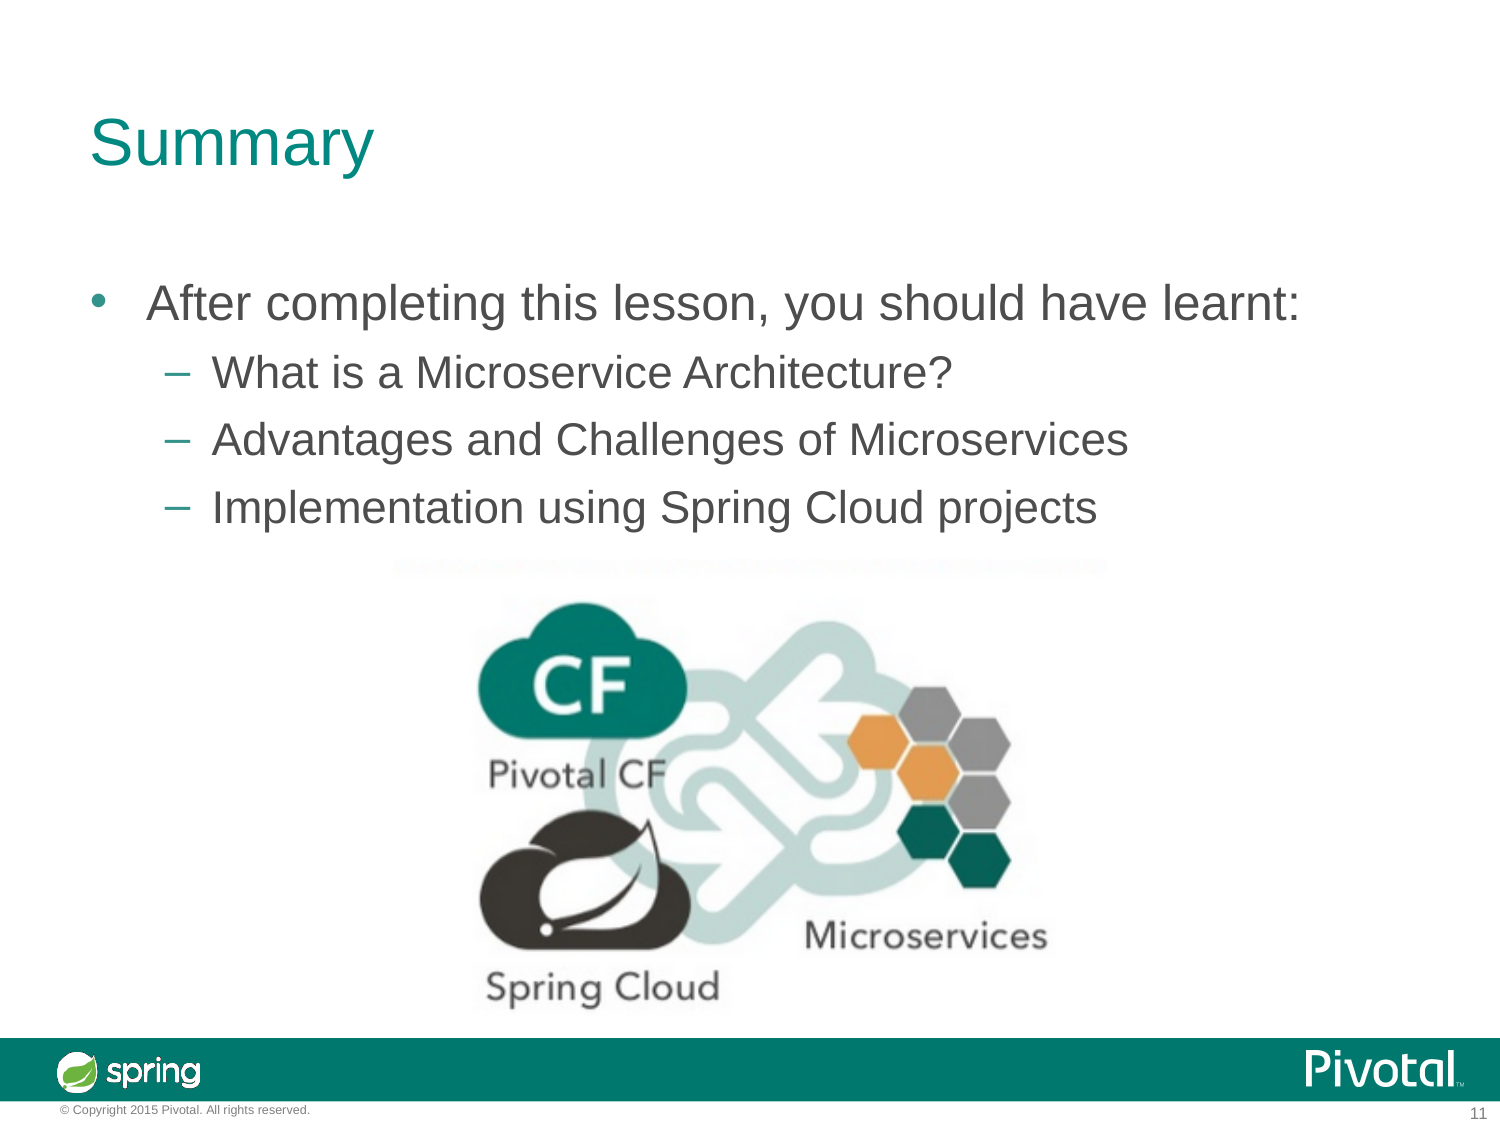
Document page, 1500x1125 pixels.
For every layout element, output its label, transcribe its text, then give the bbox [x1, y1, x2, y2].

picture [1306, 1050, 1464, 1087]
list After completing this lesson, you should have learnt: What is a Microservice Architecture? Advantages and Challenges of Microservices Implementation using Spring Cloud projects [75, 262, 1426, 1005]
picture [32, 1041, 210, 1103]
picture [393, 559, 1107, 1032]
title Summary [75, 45, 1426, 233]
